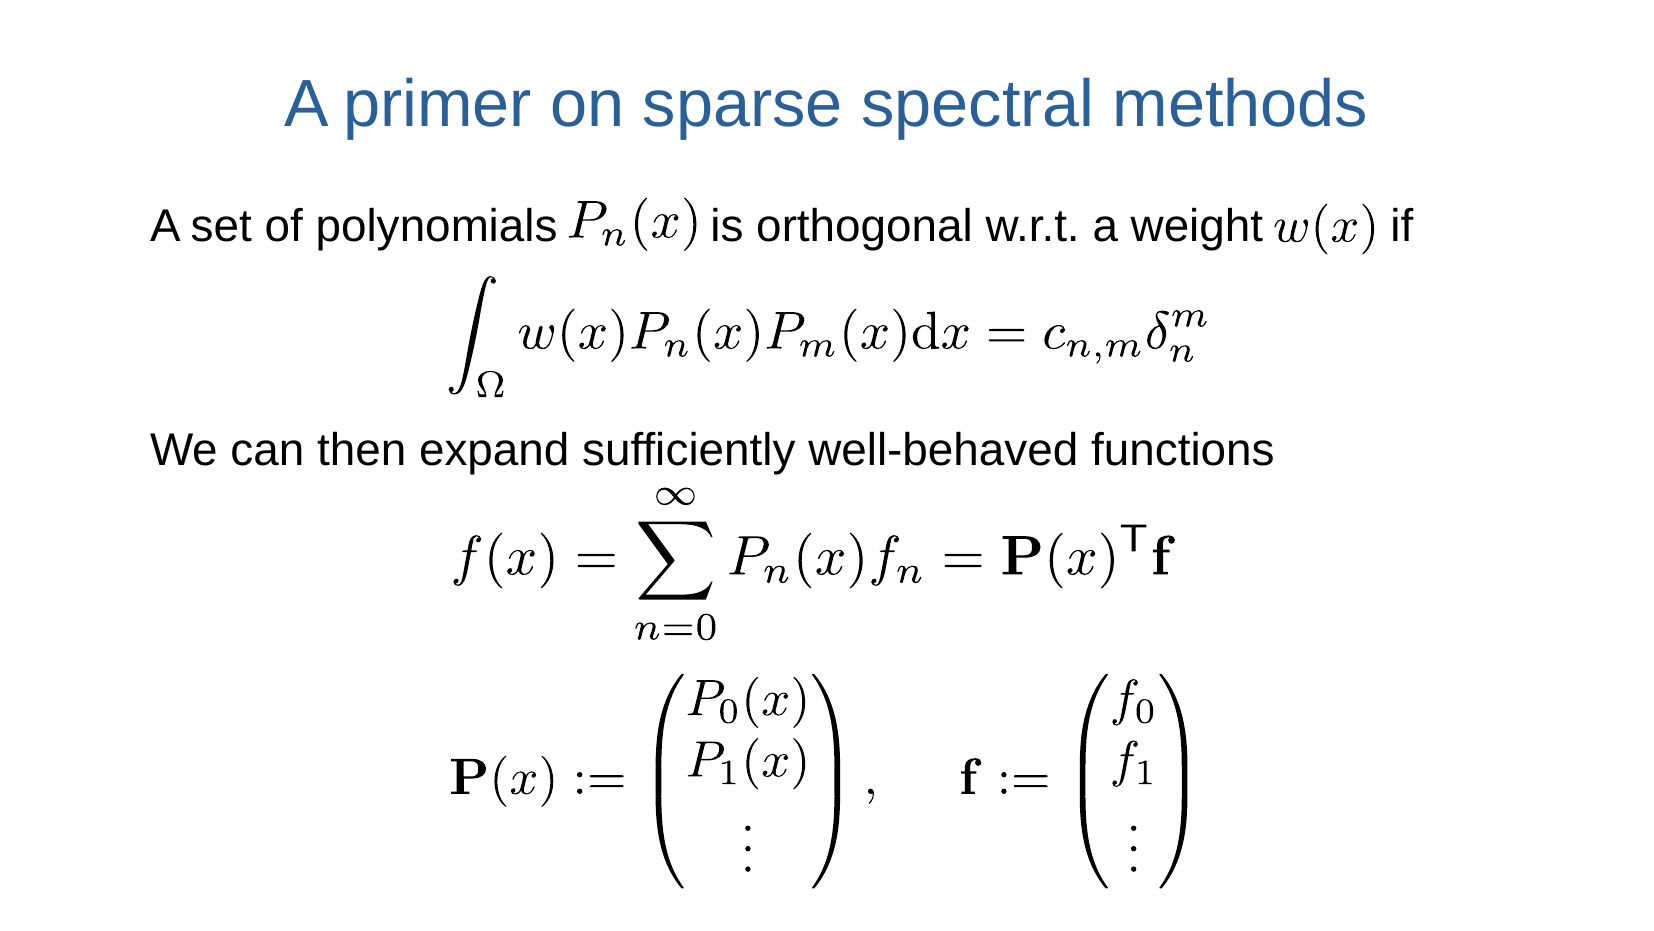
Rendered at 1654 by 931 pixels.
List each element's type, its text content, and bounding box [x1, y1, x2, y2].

subtitle A set of polynomials is orthogonal w.r.t. a weight if We can then expand sufficiently well-behaved functions [150, 141, 1639, 637]
picture [450, 487, 1175, 641]
picture [447, 671, 1190, 891]
picture [566, 197, 697, 251]
picture [1270, 201, 1376, 257]
picture [443, 274, 1209, 400]
title A primer on sparse spectral methods [82, 25, 1571, 181]
